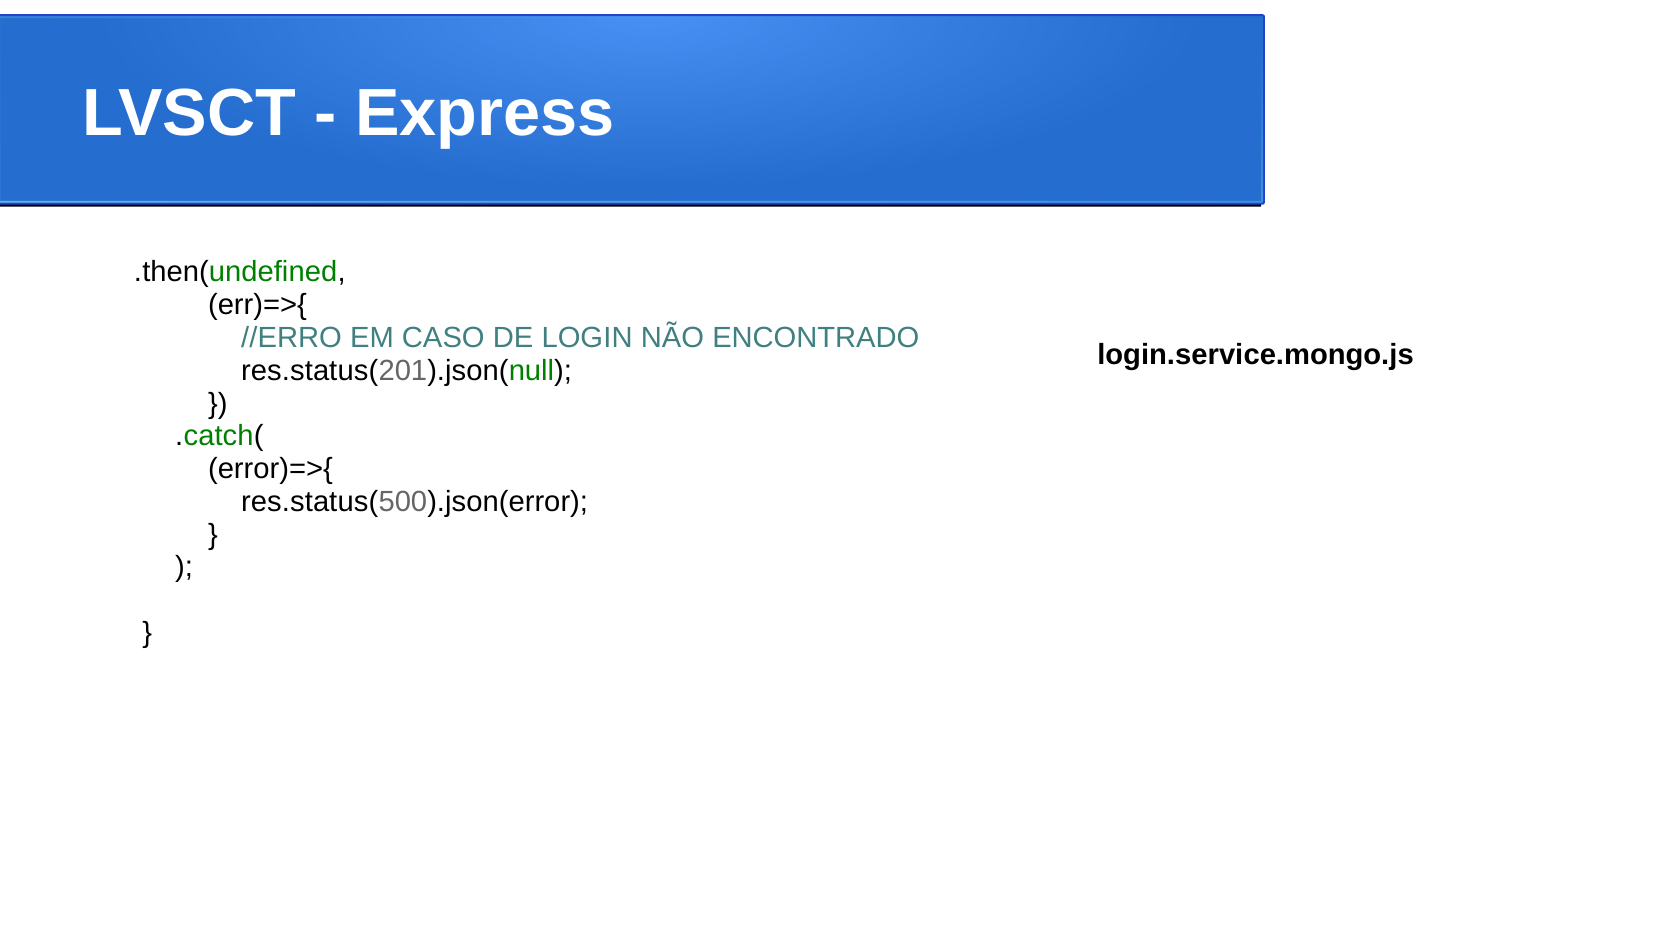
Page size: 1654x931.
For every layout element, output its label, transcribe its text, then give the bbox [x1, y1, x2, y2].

text_box login.service.mongo.js [1082, 330, 1430, 379]
title LVSCT - Express [82, 35, 1235, 189]
text_box .then(undefined, (err)=>{ //ERRO EM CASO DE LOGIN NÃO ENCONTRADO res.status(201).json(null); }) .catch( (error)=>{ res.status(500).json(error); } ); } [94, 248, 1430, 657]
